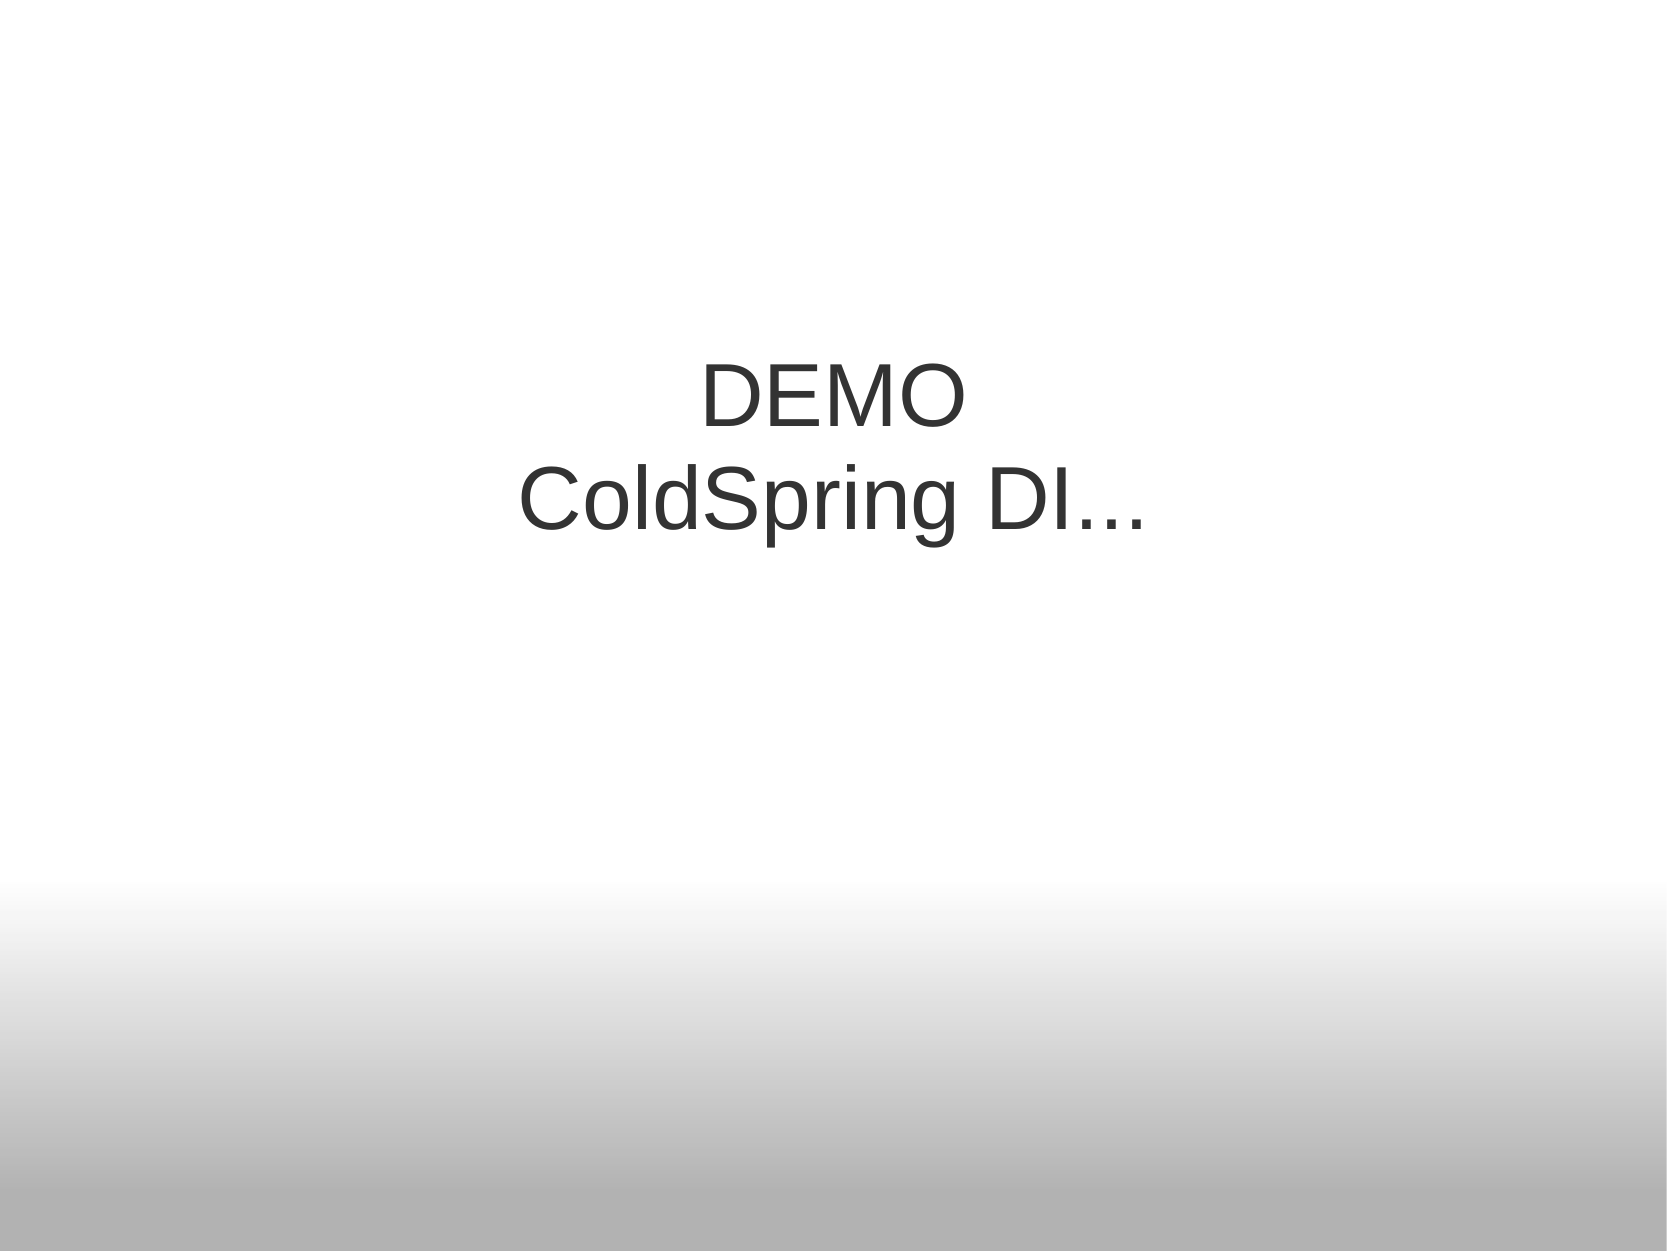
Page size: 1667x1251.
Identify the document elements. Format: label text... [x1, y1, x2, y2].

picture [0, 0, 1667, 1251]
title DEMO ColdSpring DI... [40, 345, 1627, 550]
